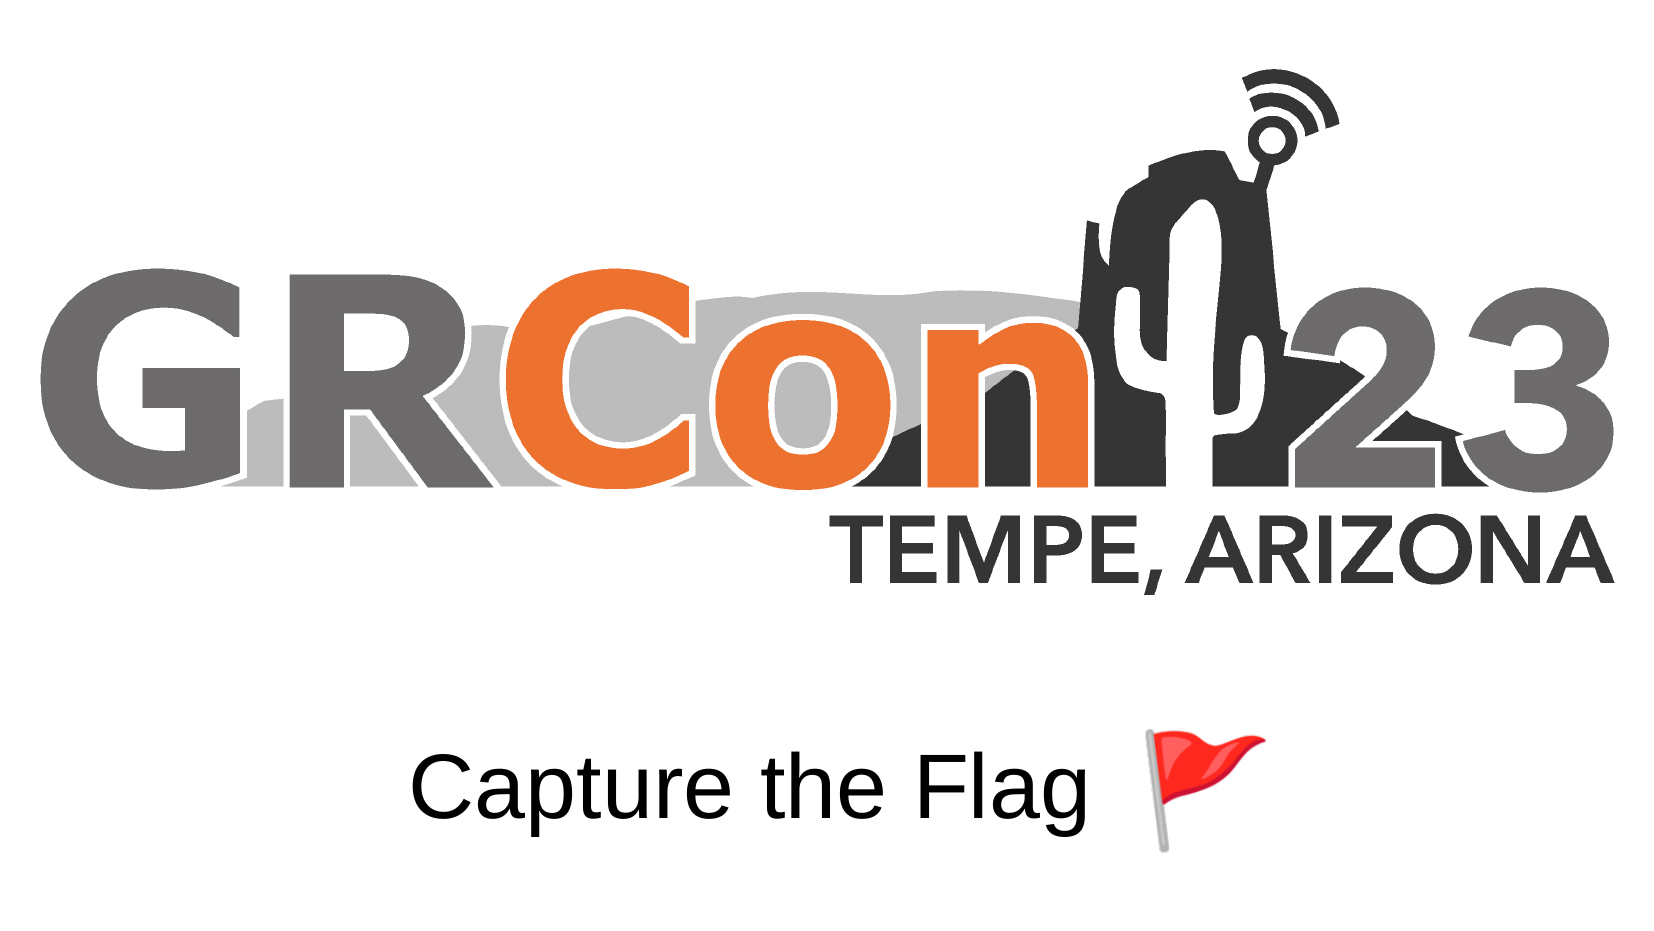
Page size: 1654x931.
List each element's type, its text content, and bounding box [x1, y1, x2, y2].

picture [1141, 726, 1270, 856]
title Capture the Flag [0, 708, 1654, 864]
picture [0, 0, 1654, 634]
